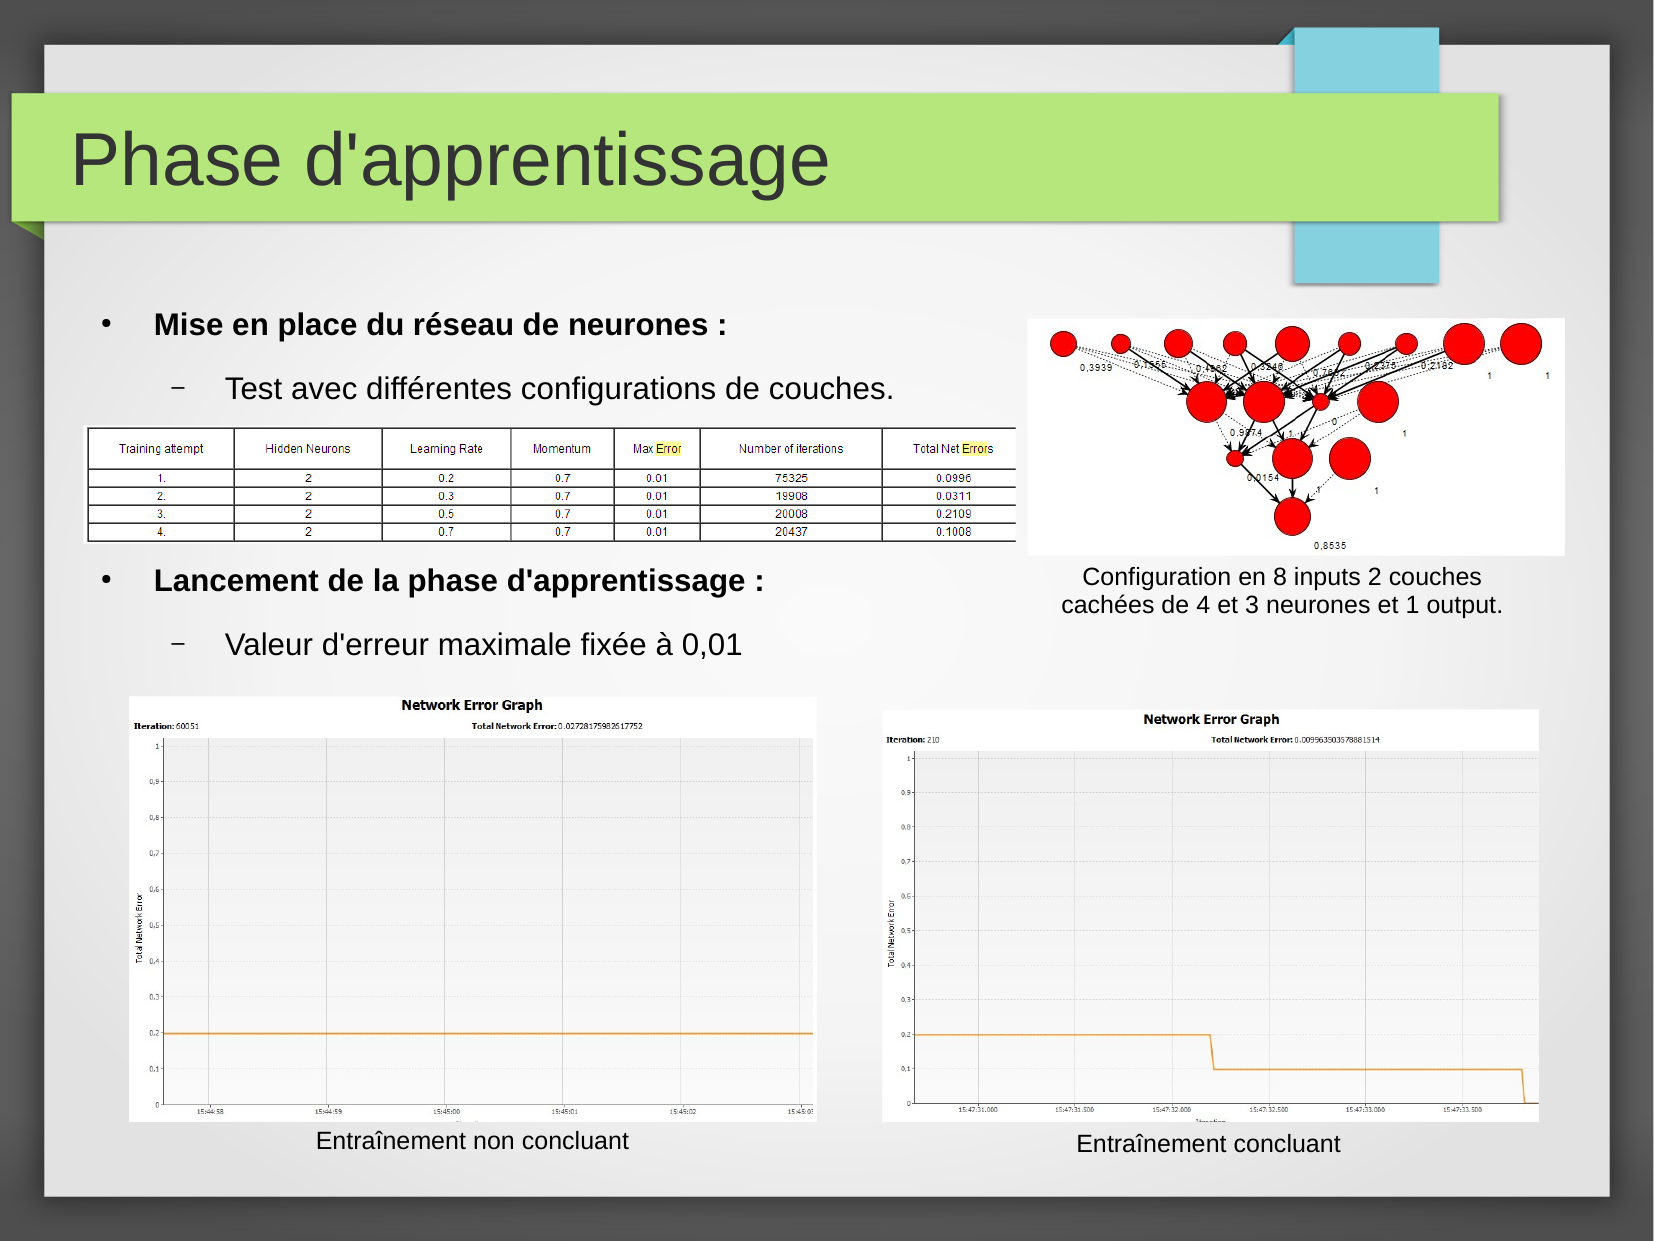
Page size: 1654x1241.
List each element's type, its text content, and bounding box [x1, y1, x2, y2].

list Mise en place du réseau de neurones : Test avec différentes configurations de couches. Lancement de la phase d'apprentissage : Valeur d'erreur maximale fixée à 0,01 [83, 307, 1539, 743]
text_box Entraînement non concluant [129, 1119, 817, 1163]
text_box Configuration en 8 inputs 2 couches cachées de 4 et 3 neurones et 1 output. [1027, 555, 1539, 626]
picture [0, 0, 1654, 1241]
title Phase d'apprentissage [70, 106, 1229, 213]
text_box Entraînement concluant [882, 1122, 1536, 1165]
